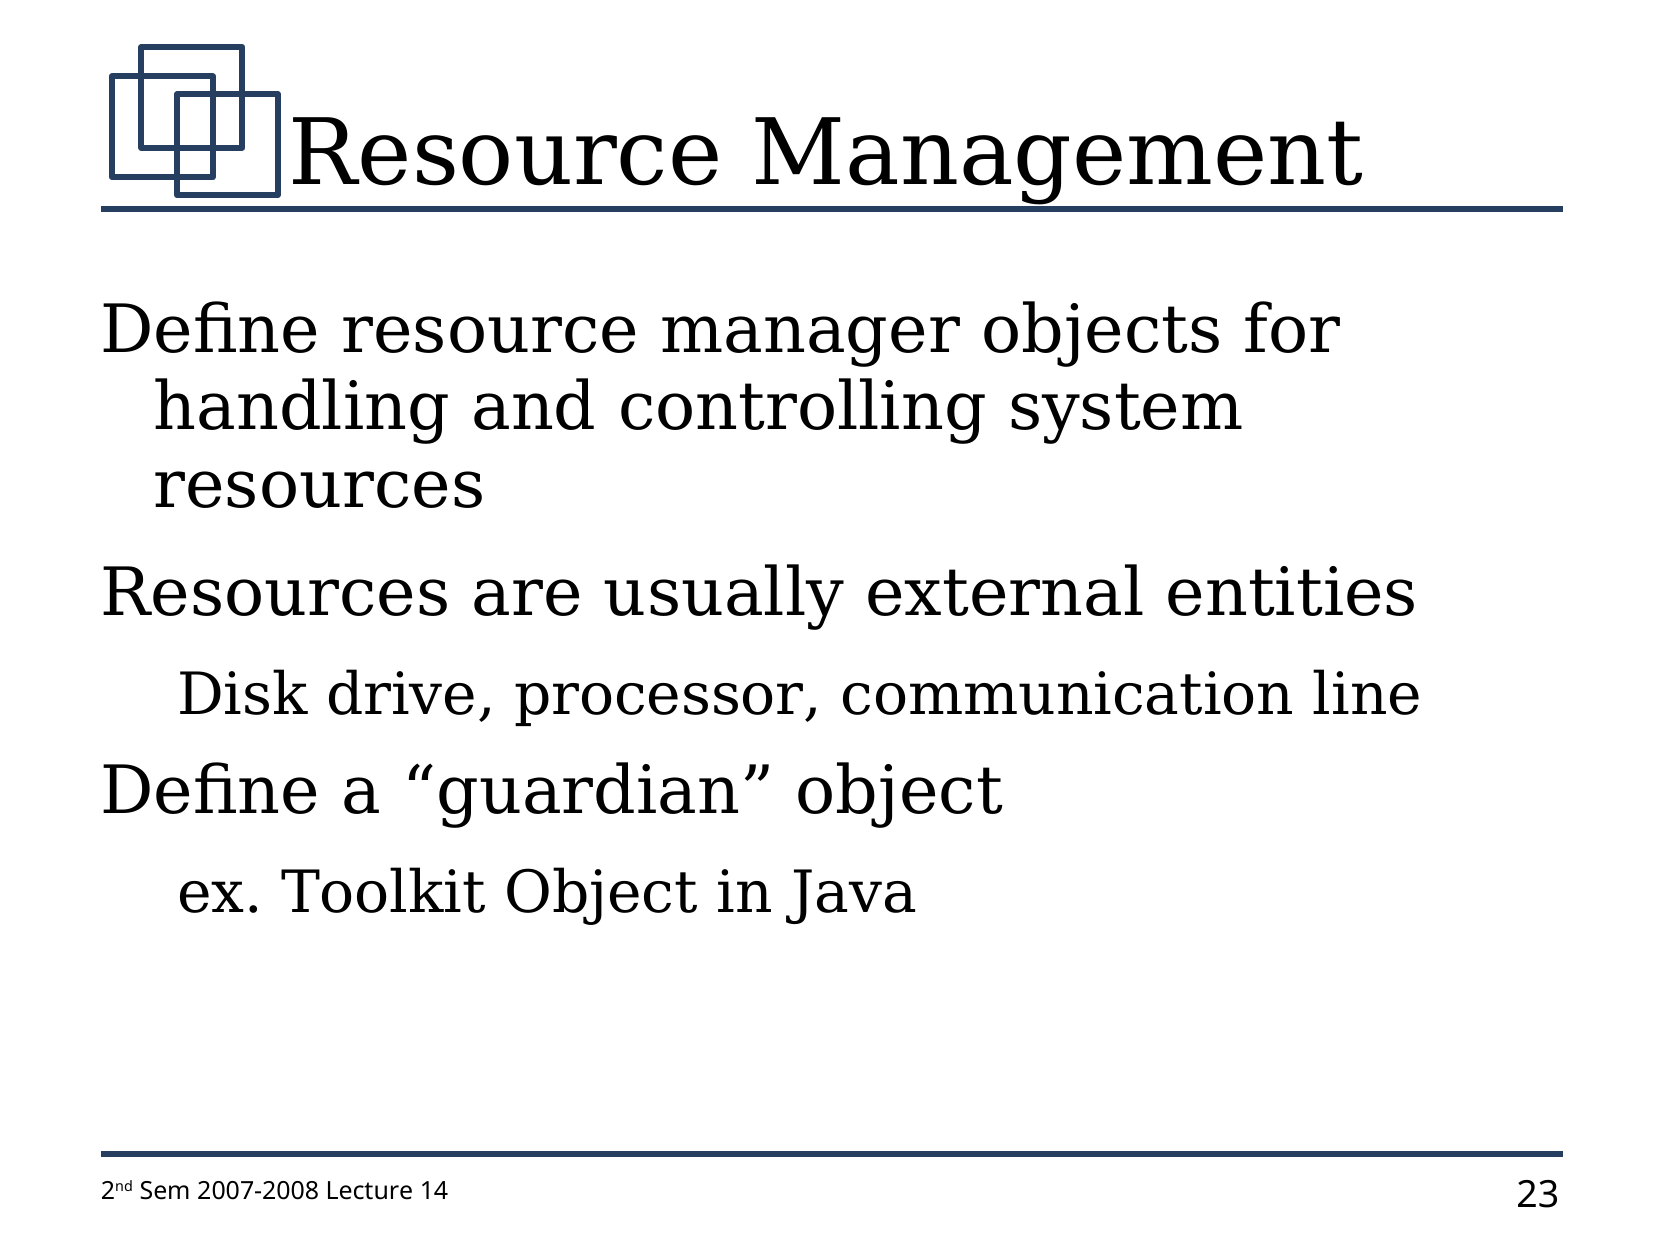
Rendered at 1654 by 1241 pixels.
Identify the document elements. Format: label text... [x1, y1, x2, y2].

title Resource Management [82, 49, 1571, 257]
list Define resource manager objects for handling and controlling system resources Resources are usually external entities Disk drive, processor, communication line Define a “guardian” object ex. Toolkit Object in Java [82, 290, 1571, 1109]
